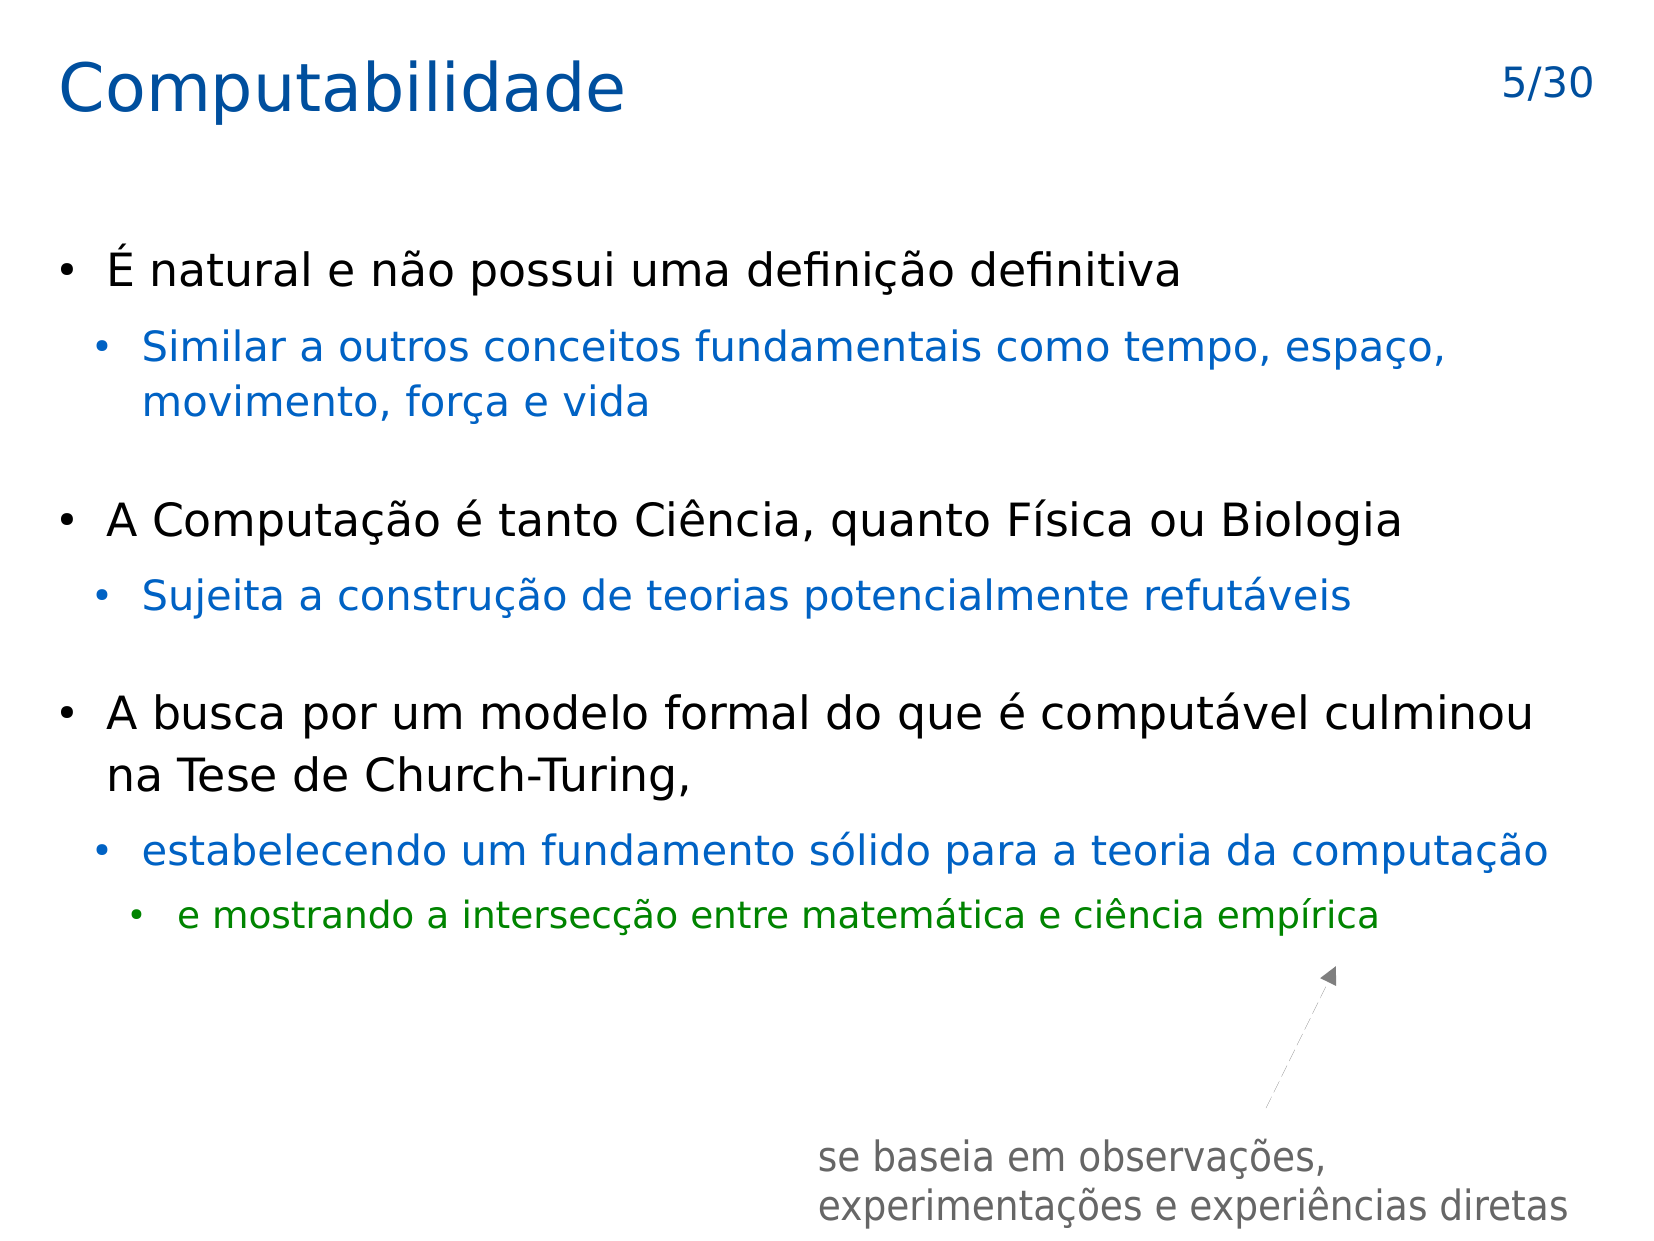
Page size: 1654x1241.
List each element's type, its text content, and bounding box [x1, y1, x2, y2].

text_box se baseia em observações, experimentações e experiências diretas [803, 1125, 1602, 1241]
title Computabilidade [59, 29, 1625, 148]
list É natural e não possui uma definição definitiva Similar a outros conceitos fundamentais como tempo, espaço, movimento, força e vida A Computação é tanto Ciência, quanto Física ou Biologia Sujeita a construção de teorias potencialmente refutáveis A busca por um modelo formal do que é computável culminou na Tese de Church-Turing, estabelecendo um fundamento sólido para a teoria da computação e mostrando a intersecção entre matemática e ciência empírica [59, 236, 1595, 1211]
